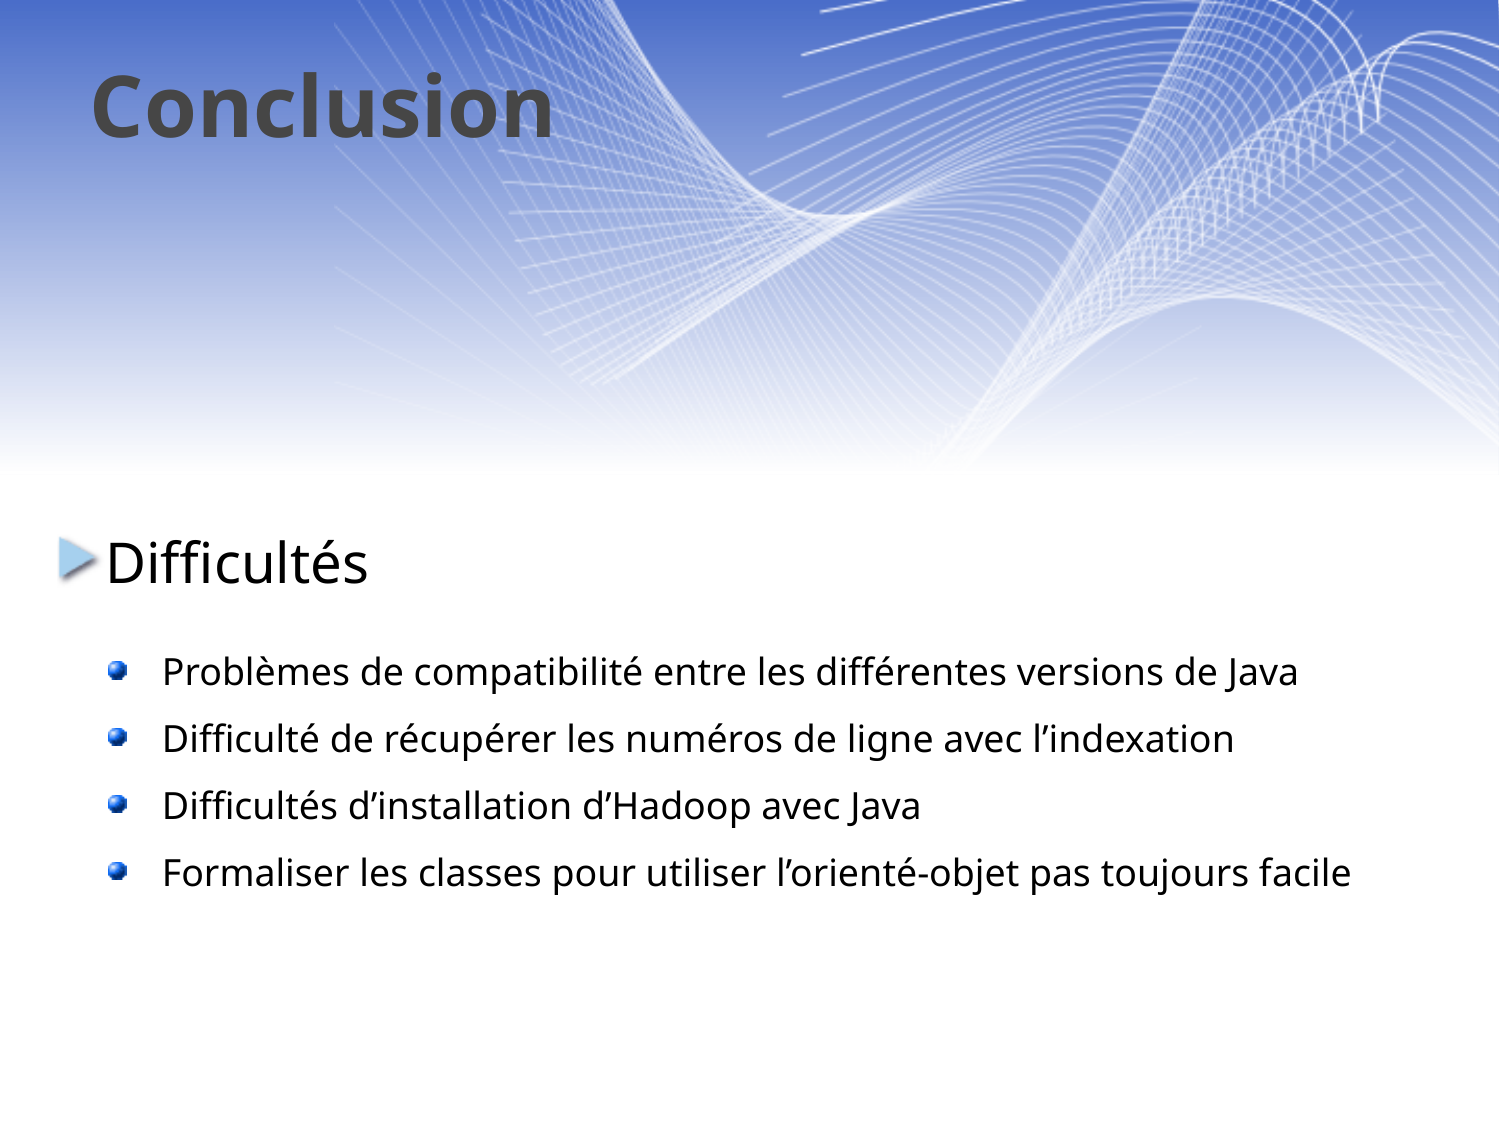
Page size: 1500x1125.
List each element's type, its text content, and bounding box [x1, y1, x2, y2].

list Difficultés Problèmes de compatibilité entre les différentes versions de Java Difficulté de récupérer les numéros de ligne avec l’indexation Difficultés d’installation d’Hadoop avec Java Formaliser les classes pour utiliser l’orienté-objet pas toujours facile [23, 519, 1433, 945]
picture [334, 0, 1500, 1021]
title Conclusion [75, 45, 1425, 233]
